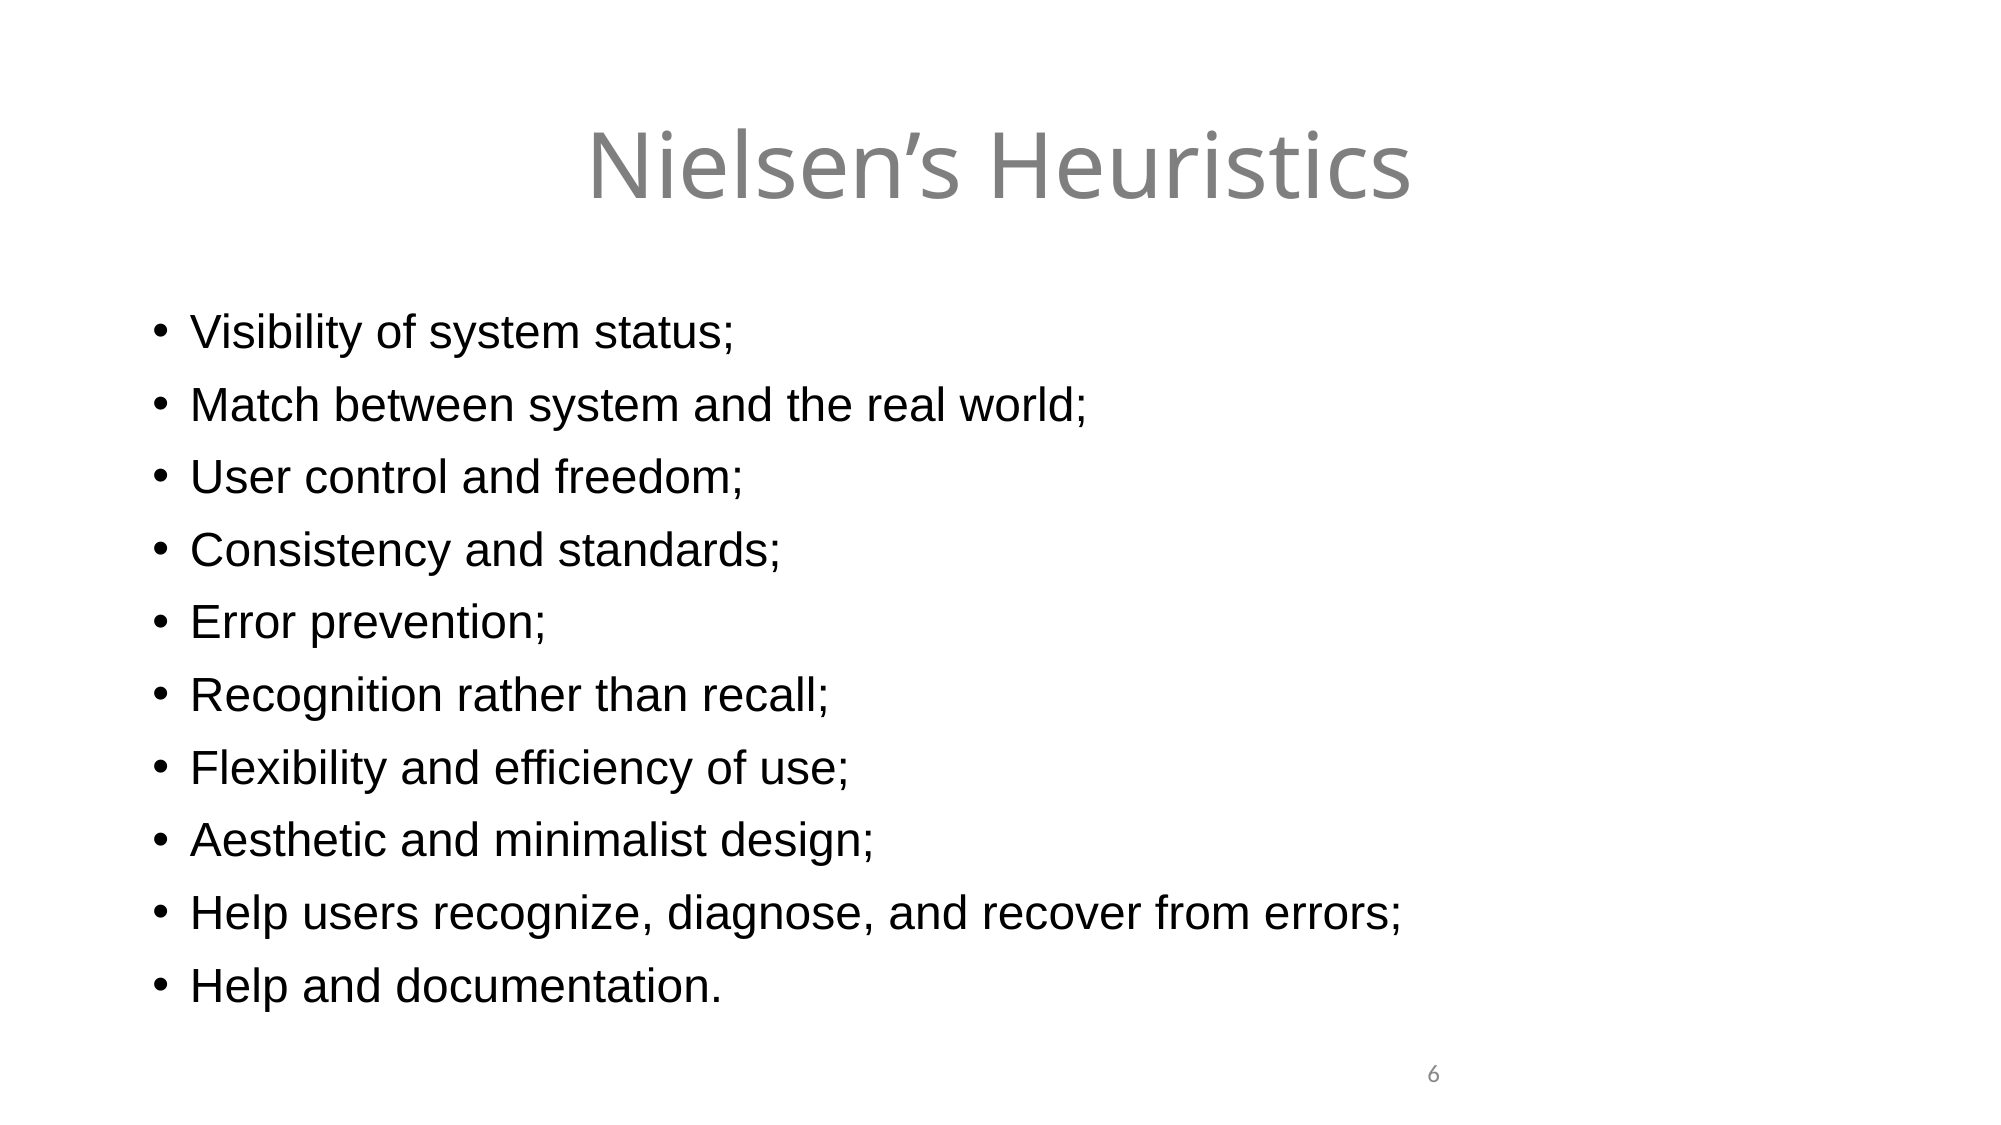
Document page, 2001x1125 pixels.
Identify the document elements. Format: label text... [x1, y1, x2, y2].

text_box [1412, 1042, 1863, 1103]
title Nielsen’s Heuristics [137, 59, 1863, 278]
list Visibility of system status; Match between system and the real world; User control and freedom; Consistency and standards; Error prevention; Recognition rather than recall; Flexibility and efficiency of use; Aesthetic and minimalist design; Help users recognize, diagnose, and recover from errors; Help and documentation. [137, 299, 1863, 1074]
